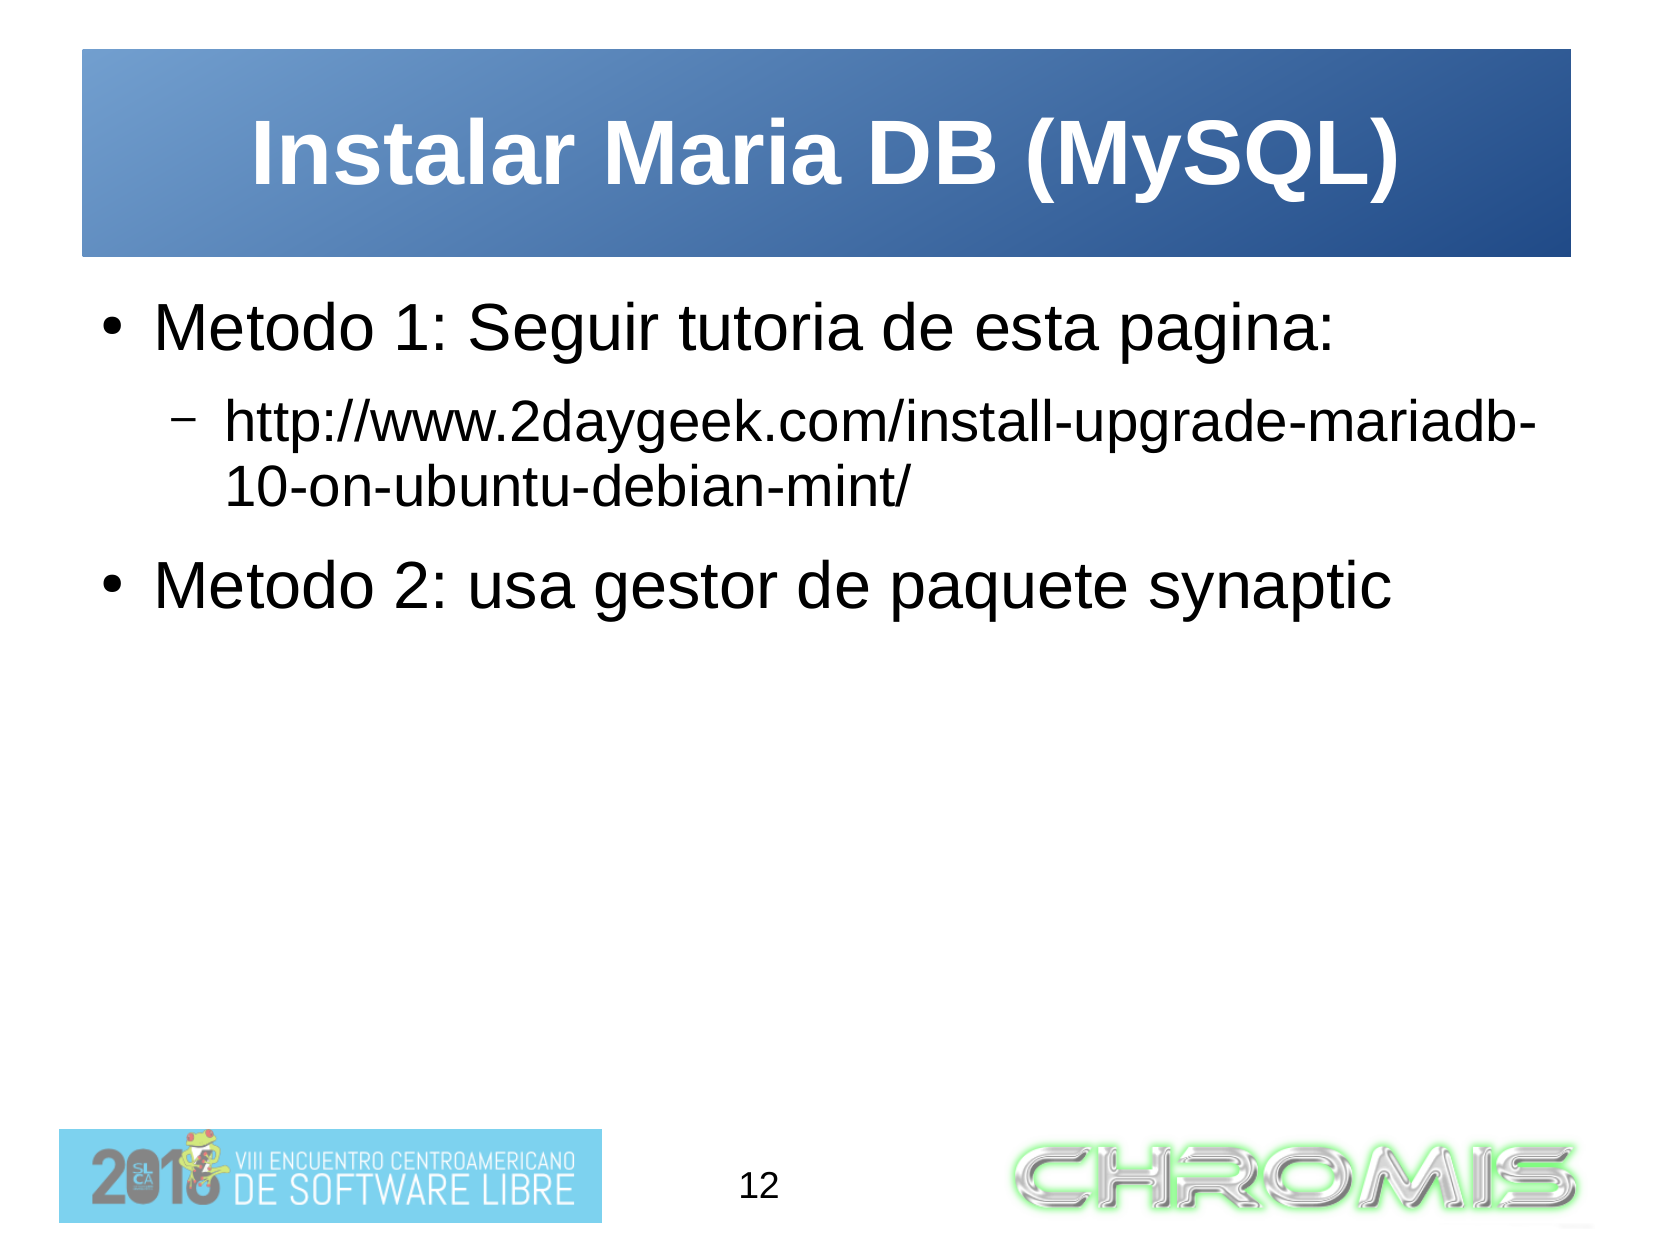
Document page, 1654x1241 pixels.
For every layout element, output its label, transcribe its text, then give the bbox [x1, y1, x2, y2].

title Instalar Maria DB (MySQL) [82, 49, 1571, 257]
list Metodo 1: Seguir tutoria de esta pagina: http://www.2daygeek.com/install-upgrade-mariadb-10-on-ubuntu-debian-mint/ Metodo 2: usa gestor de paquete synaptic [82, 290, 1571, 1010]
